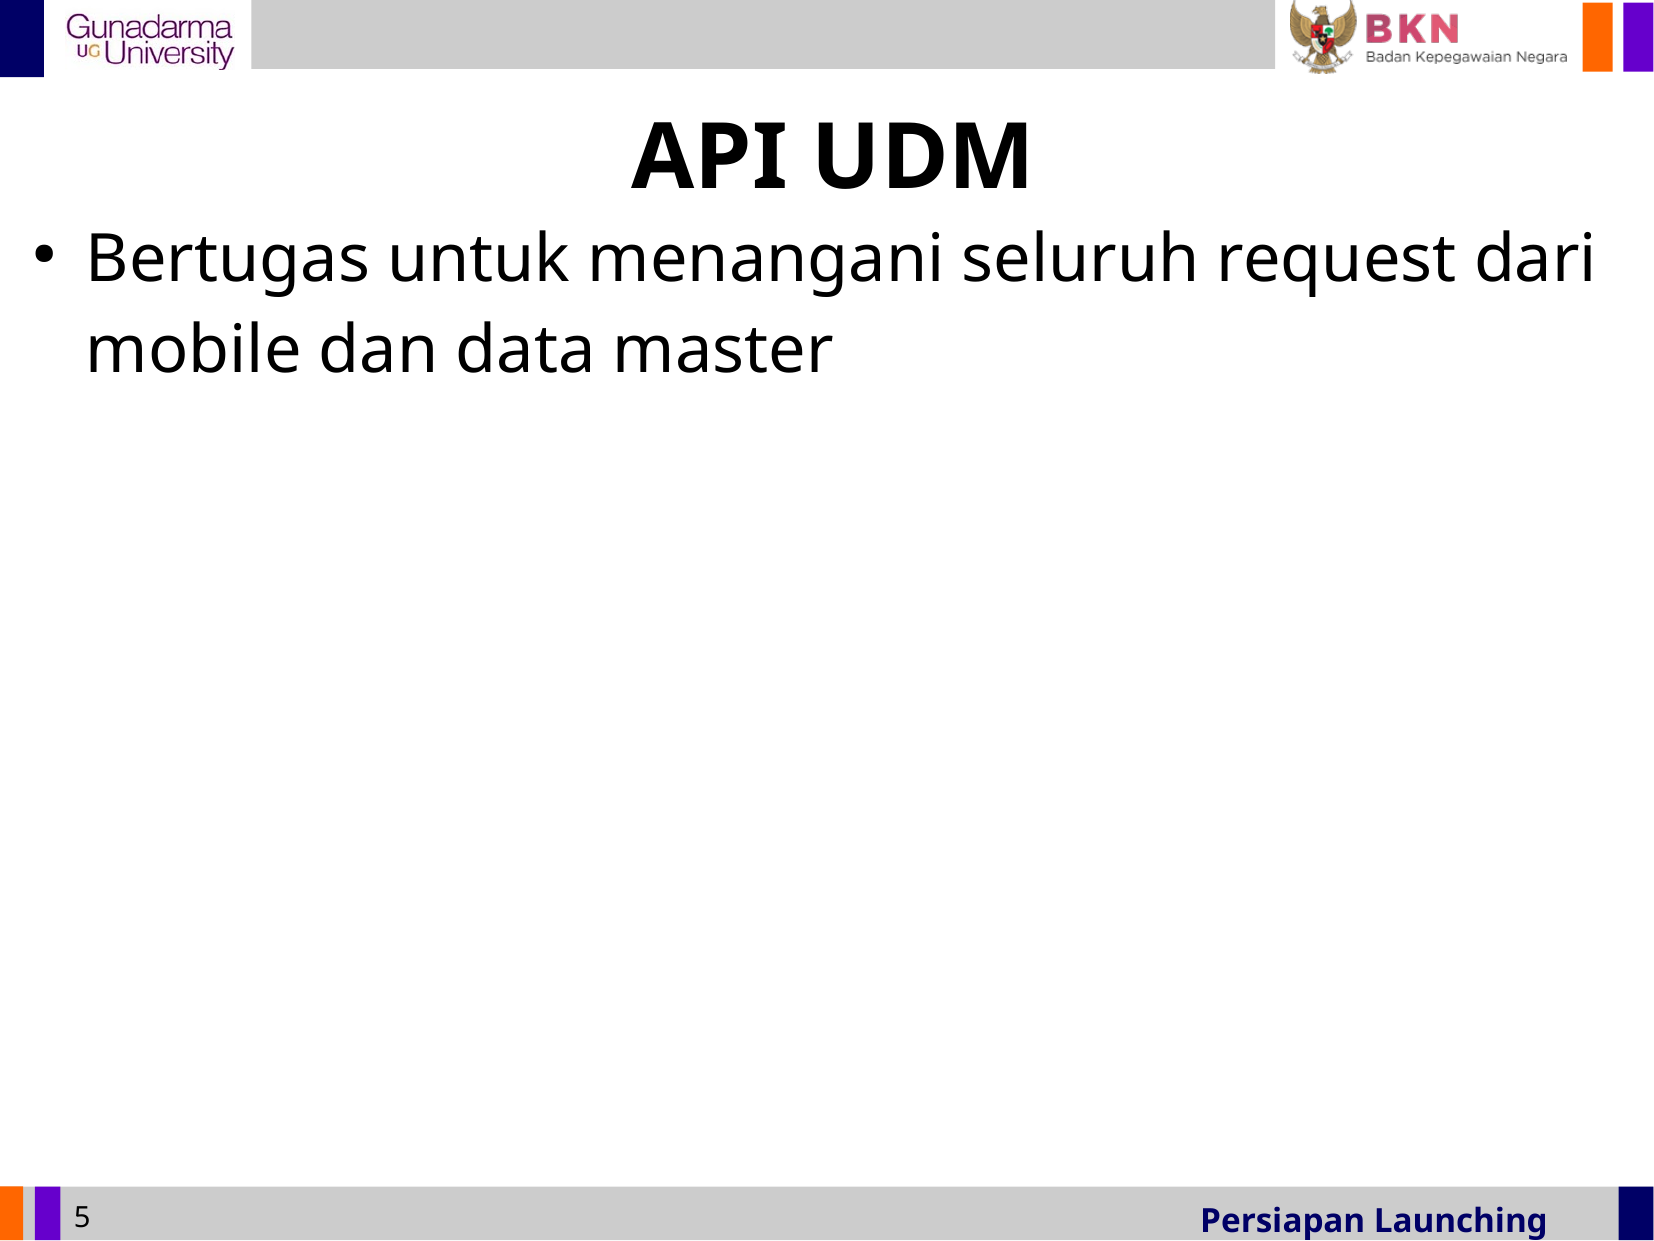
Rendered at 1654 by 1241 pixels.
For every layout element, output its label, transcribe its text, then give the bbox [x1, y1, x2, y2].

title API UDM [77, 90, 1591, 210]
picture [65, 0, 235, 70]
picture [1290, 0, 1567, 74]
list Bertugas untuk menangani seluruh request dari mobile dan data master [14, 210, 1630, 1176]
